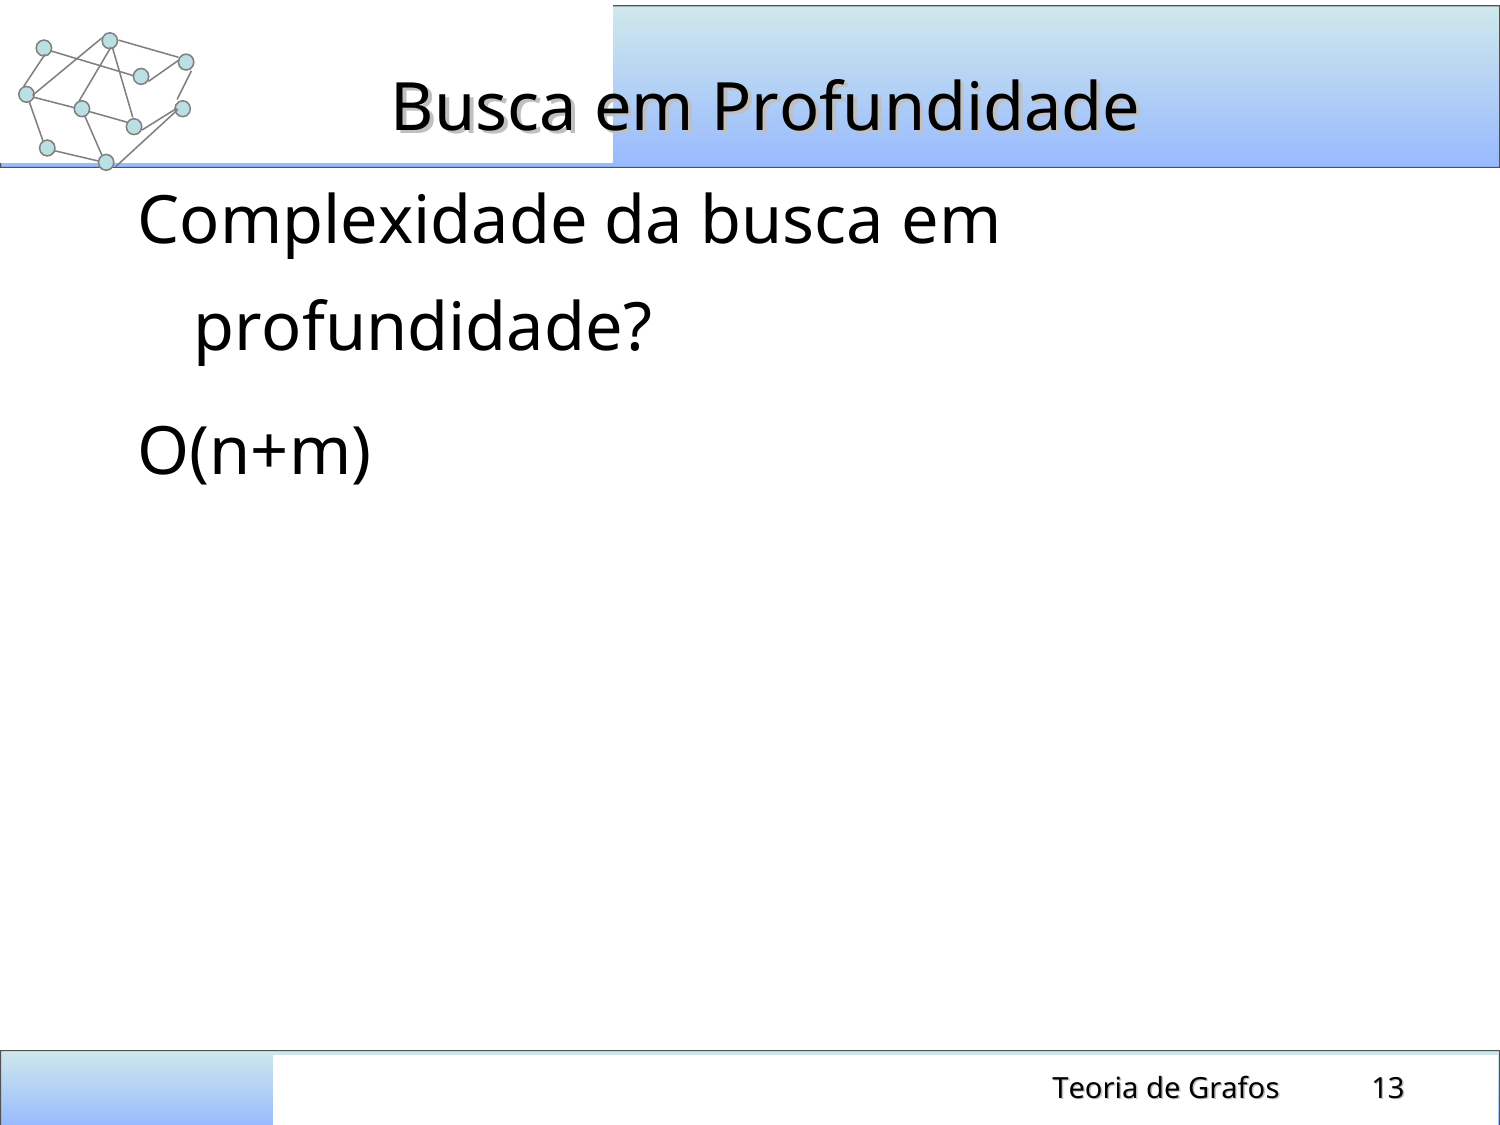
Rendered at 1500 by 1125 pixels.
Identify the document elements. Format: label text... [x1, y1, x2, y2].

title Busca em Profundidade [237, 48, 1295, 144]
list Complexidade da busca em profundidade? O(n+m) [137, 156, 1445, 848]
